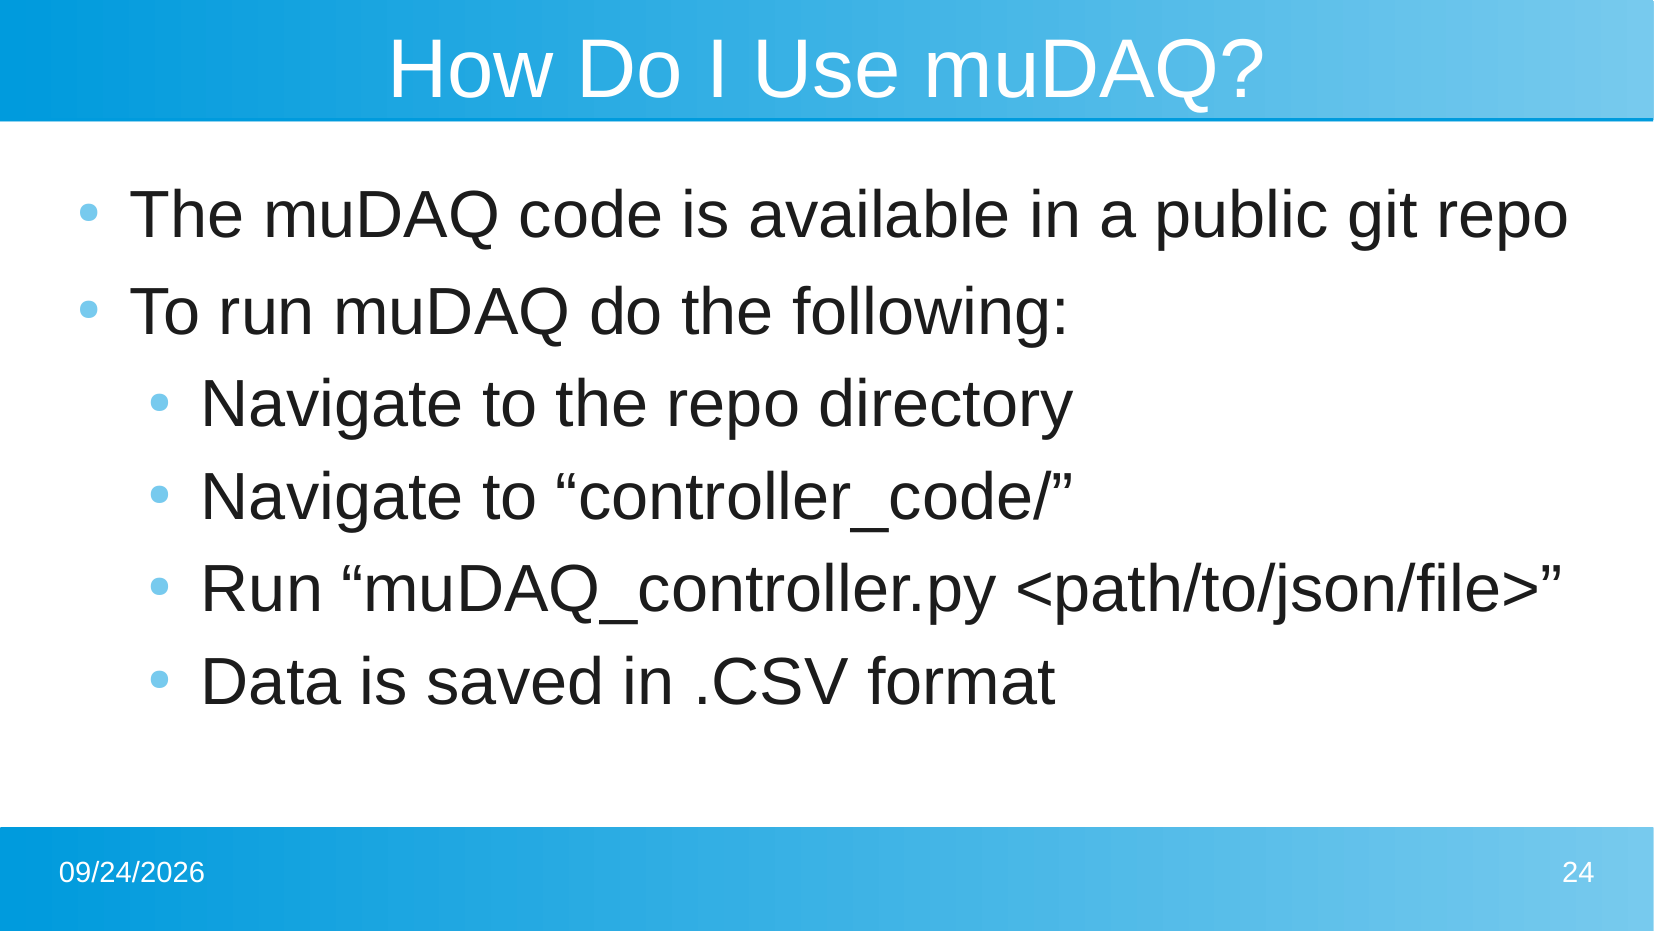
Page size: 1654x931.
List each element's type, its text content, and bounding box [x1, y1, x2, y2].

list The muDAQ code is available in a public git repo To run muDAQ do the following: Navigate to the repo directory Navigate to “controller_code/” Run “muDAQ_controller.py <path/to/json/file>” Data is saved in .CSV format [59, 177, 1595, 768]
title How Do I Use muDAQ? [59, 22, 1595, 116]
